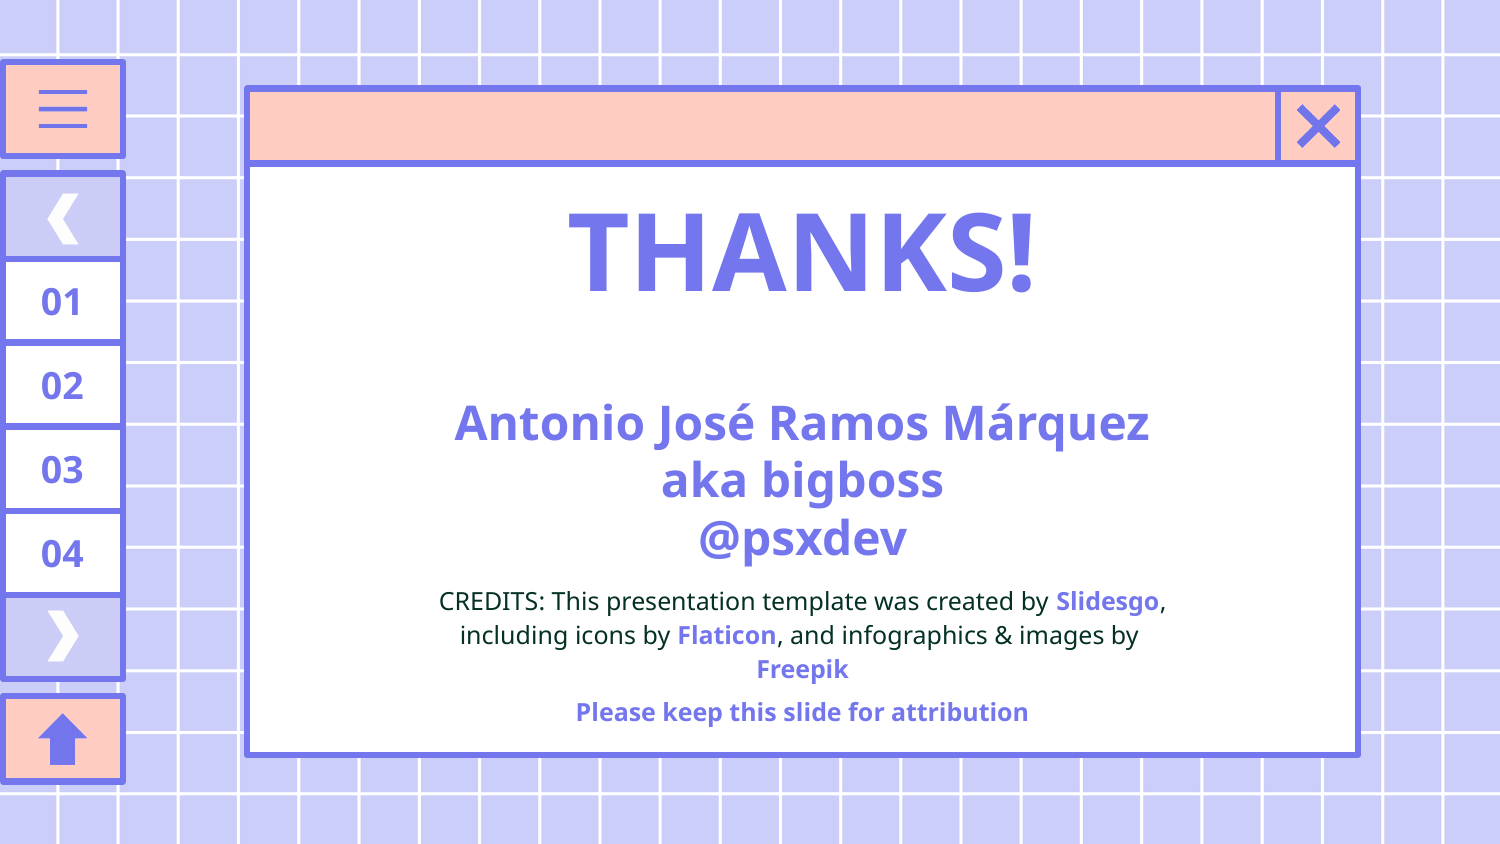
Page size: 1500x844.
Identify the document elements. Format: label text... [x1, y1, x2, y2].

picture [38, 193, 88, 245]
picture [38, 610, 88, 662]
text_box 03 [20, 449, 104, 487]
title THANKS! [323, 176, 1283, 320]
picture [0, 0, 1500, 844]
picture [37, 713, 87, 765]
text_box 02 [20, 365, 104, 403]
text_box Please keep this slide for attribution [544, 695, 1062, 727]
text_box 04 [20, 533, 104, 572]
text_box 01 [20, 281, 104, 319]
picture [38, 90, 88, 128]
text_box Antonio José Ramos Márquez aka bigboss @psxdev [431, 377, 1175, 581]
